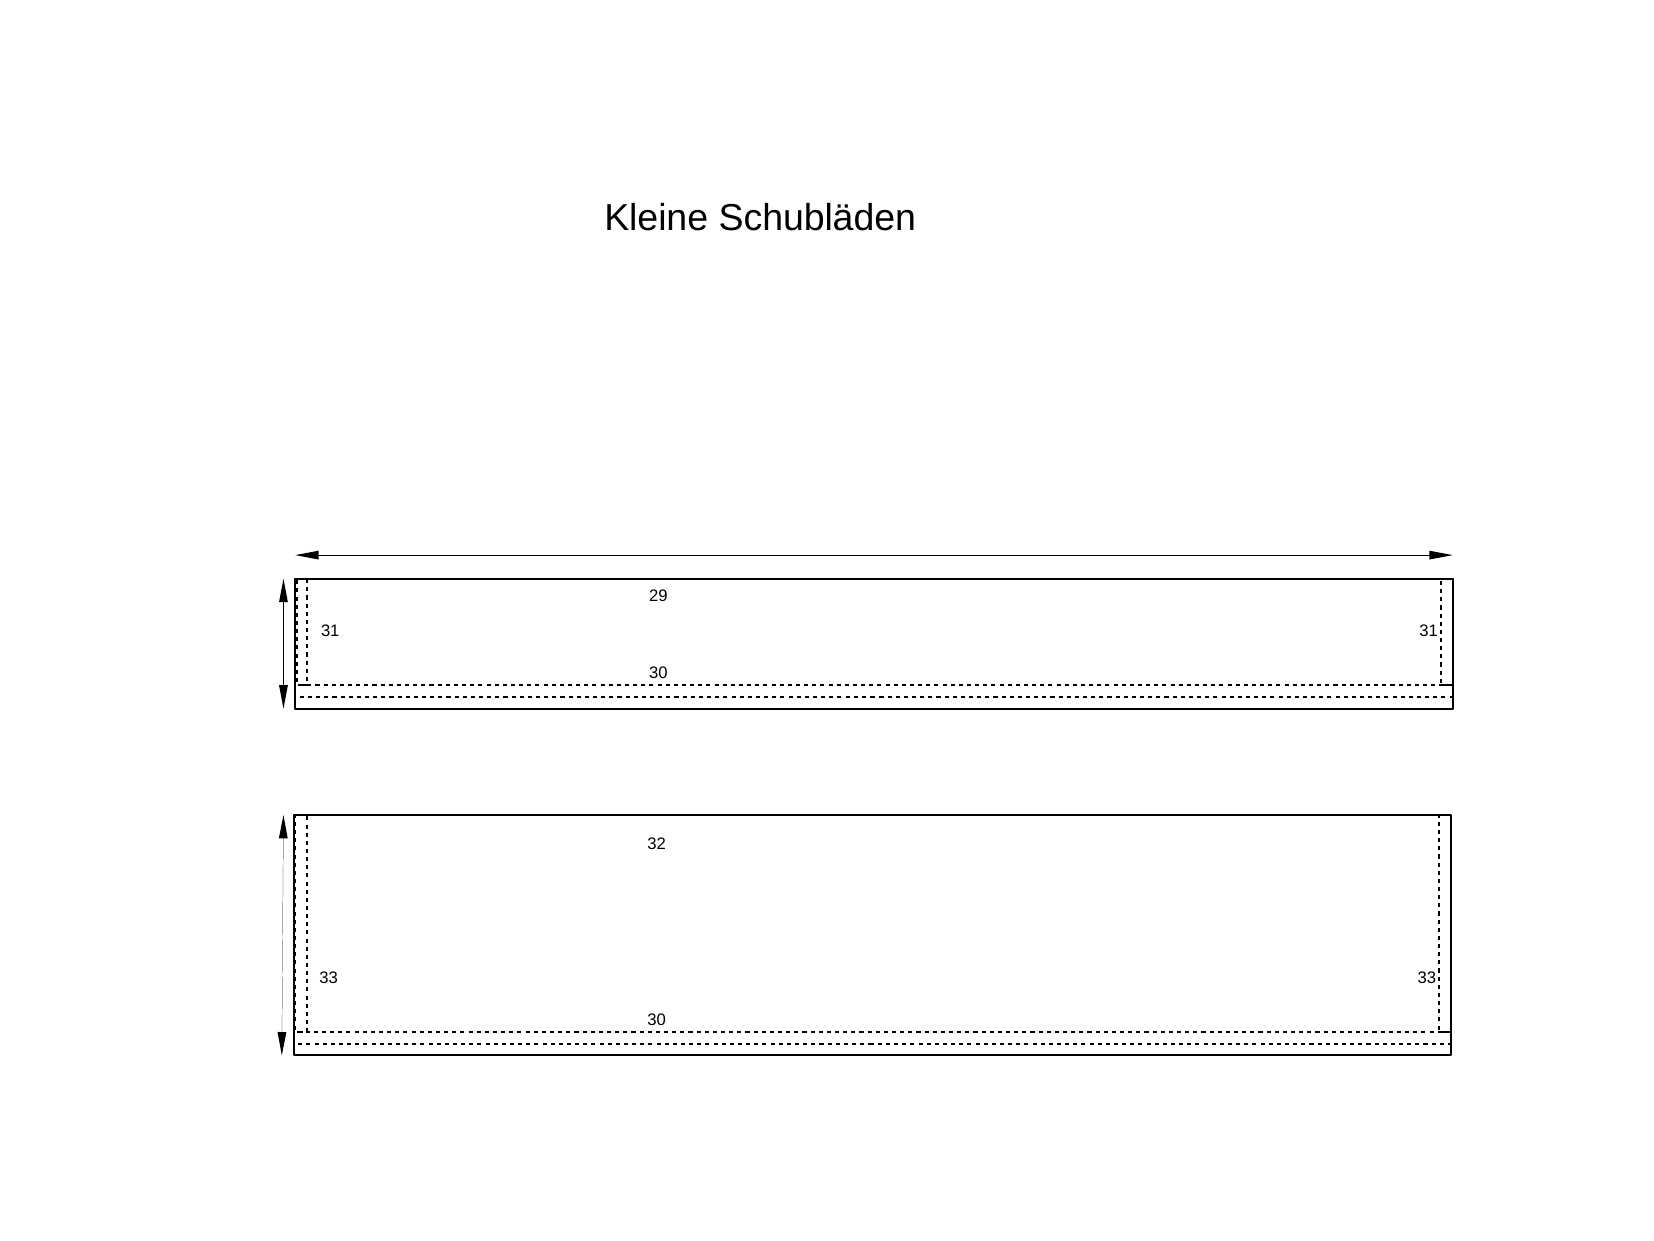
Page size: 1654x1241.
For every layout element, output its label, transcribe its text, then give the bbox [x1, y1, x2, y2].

text_box 31 [1404, 614, 1453, 649]
text_box 30 [634, 655, 683, 690]
text_box 33 [304, 960, 353, 995]
text_box 32 [632, 826, 681, 865]
text_box 30 [632, 1002, 681, 1037]
text_box 33 [1402, 960, 1452, 995]
text_box 29 [634, 578, 683, 613]
text_box 31 [306, 614, 355, 649]
text_box Kleine Schubläden [589, 188, 1085, 246]
